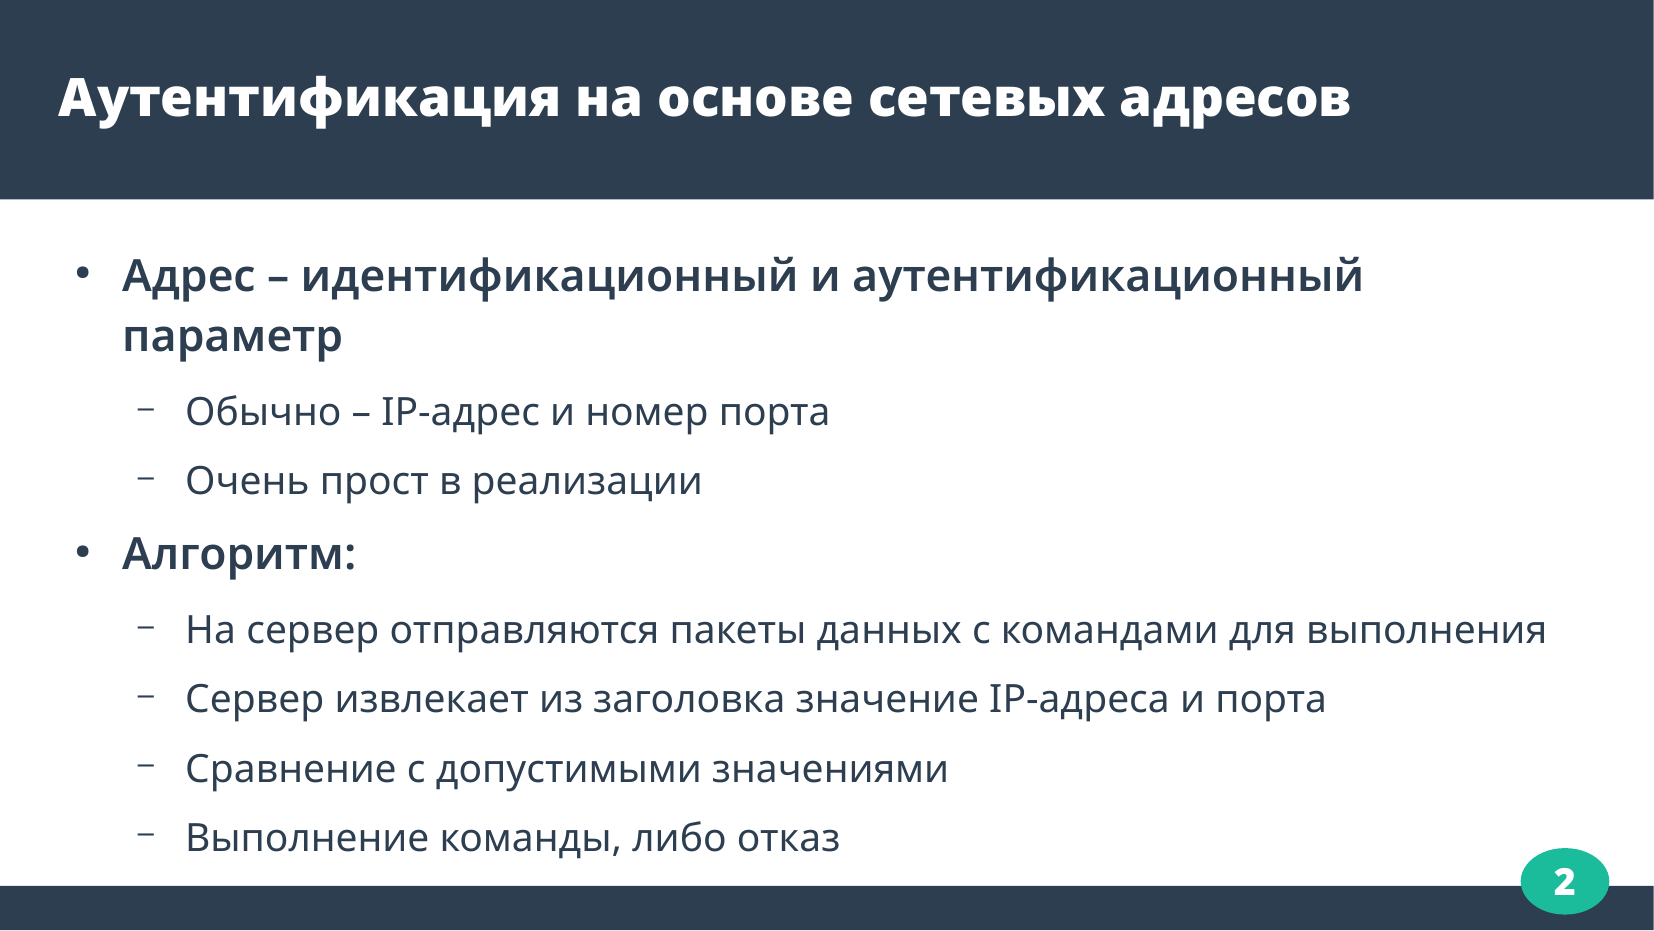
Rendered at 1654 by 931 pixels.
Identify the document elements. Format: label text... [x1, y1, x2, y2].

title Аутентификация на основе сетевых адресов [59, 37, 1595, 155]
list Адрес – идентификационный и аутентификационный параметр Обычно – IP-адрес и номер порта Очень прост в реализации Алгоритм: На сервер отправляются пакеты данных с командами для выполнения Сервер извлекает из заголовка значение IP-адреса и порта Сравнение с допустимыми значениями Выполнение команды, либо отказ [59, 243, 1595, 864]
